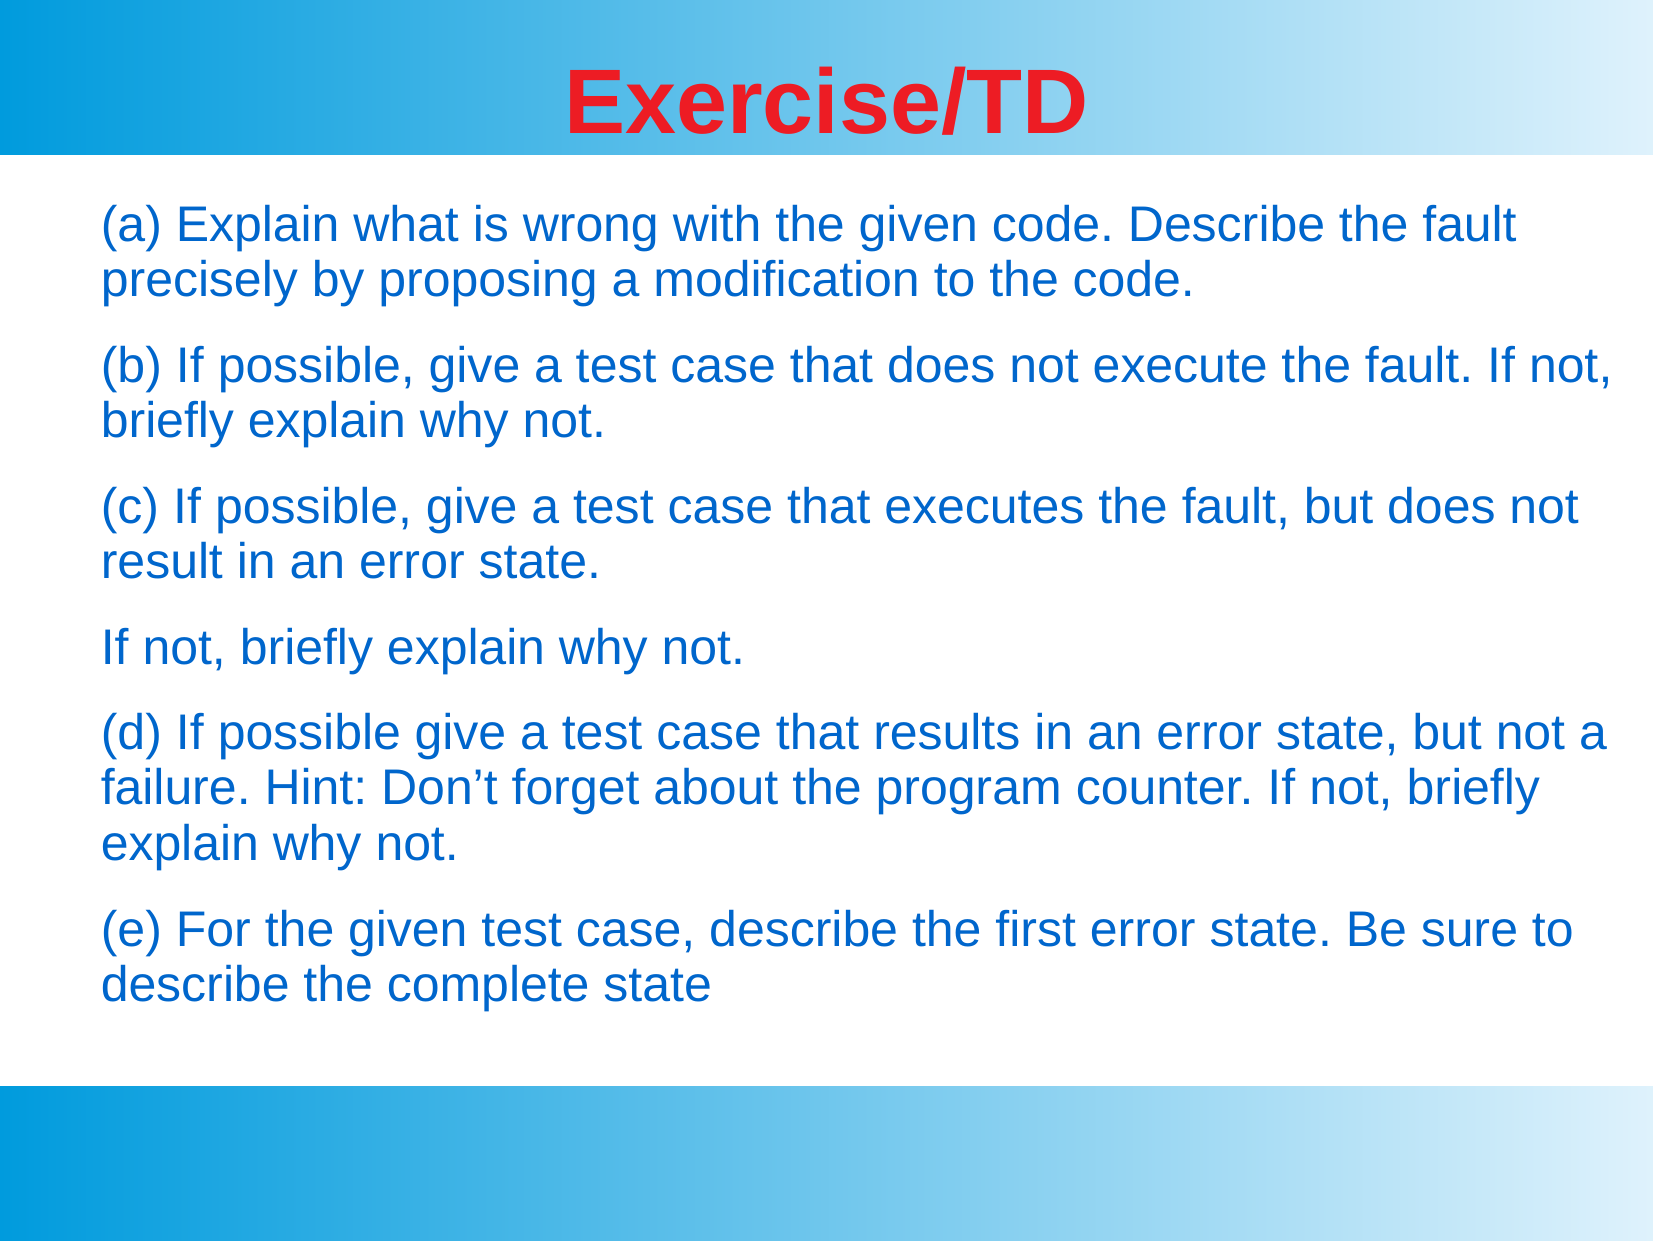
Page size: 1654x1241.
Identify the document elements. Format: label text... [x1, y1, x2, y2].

title Exercise/TD [82, 49, 1571, 155]
list (a) Explain what is wrong with the given code. Describe the fault precisely by proposing a modification to the code. (b) If possible, give a test case that does not execute the fault. If not, briefly explain why not. (c) If possible, give a test case that executes the fault, but does not result in an error state. If not, briefly explain why not. (d) If possible give a test case that results in an error state, but not a failure. Hint: Don’t forget about the program counter. If not, briefly explain why not. (e) For the given test case, describe the first error state. Be sure to describe the complete state [30, 195, 1621, 916]
